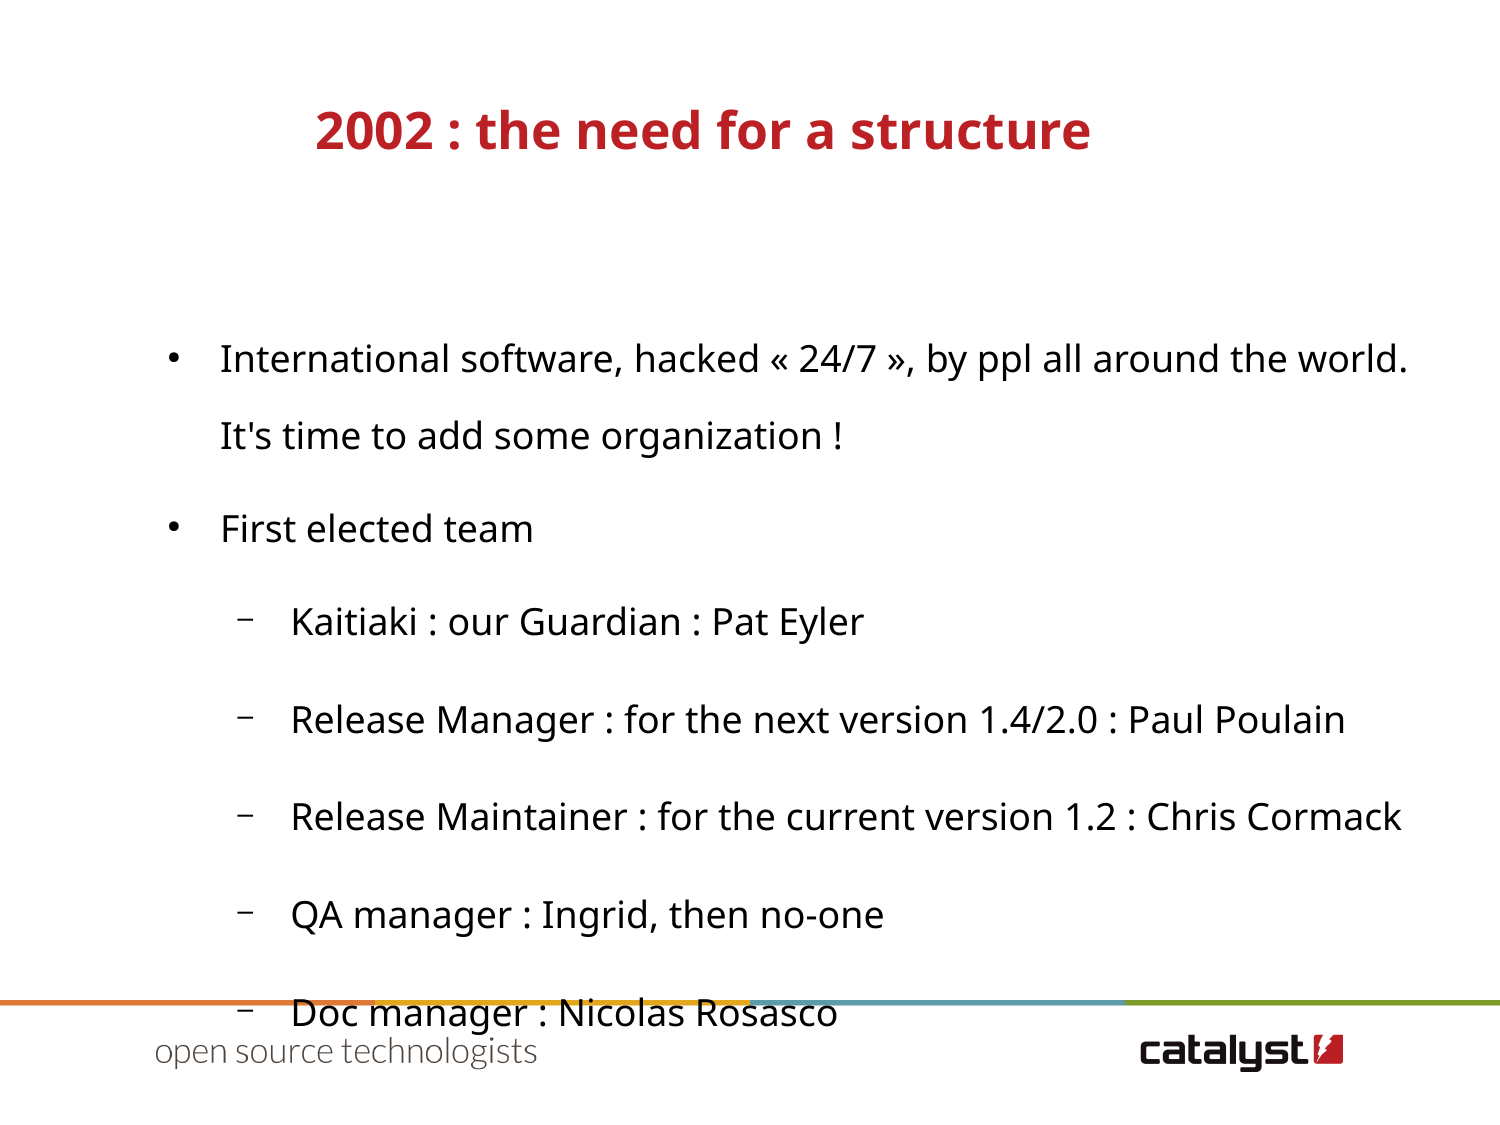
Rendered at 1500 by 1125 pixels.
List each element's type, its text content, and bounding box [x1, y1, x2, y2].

list International software, hacked « 24/7 », by ppl all around the world. It's time to add some organization ! First elected team Kaitiaki : our Guardian : Pat Eyler Release Manager : for the next version 1.4/2.0 : Paul Poulain Release Maintainer : for the current version 1.2 : Chris Cormack QA manager : Ingrid, then no-one Doc manager : Nicolas Rosasco [150, 307, 1414, 1074]
picture [1414, 1000, 1500, 1072]
title 2002 : the need for a structure [315, 0, 1463, 260]
picture [0, 1000, 150, 1072]
